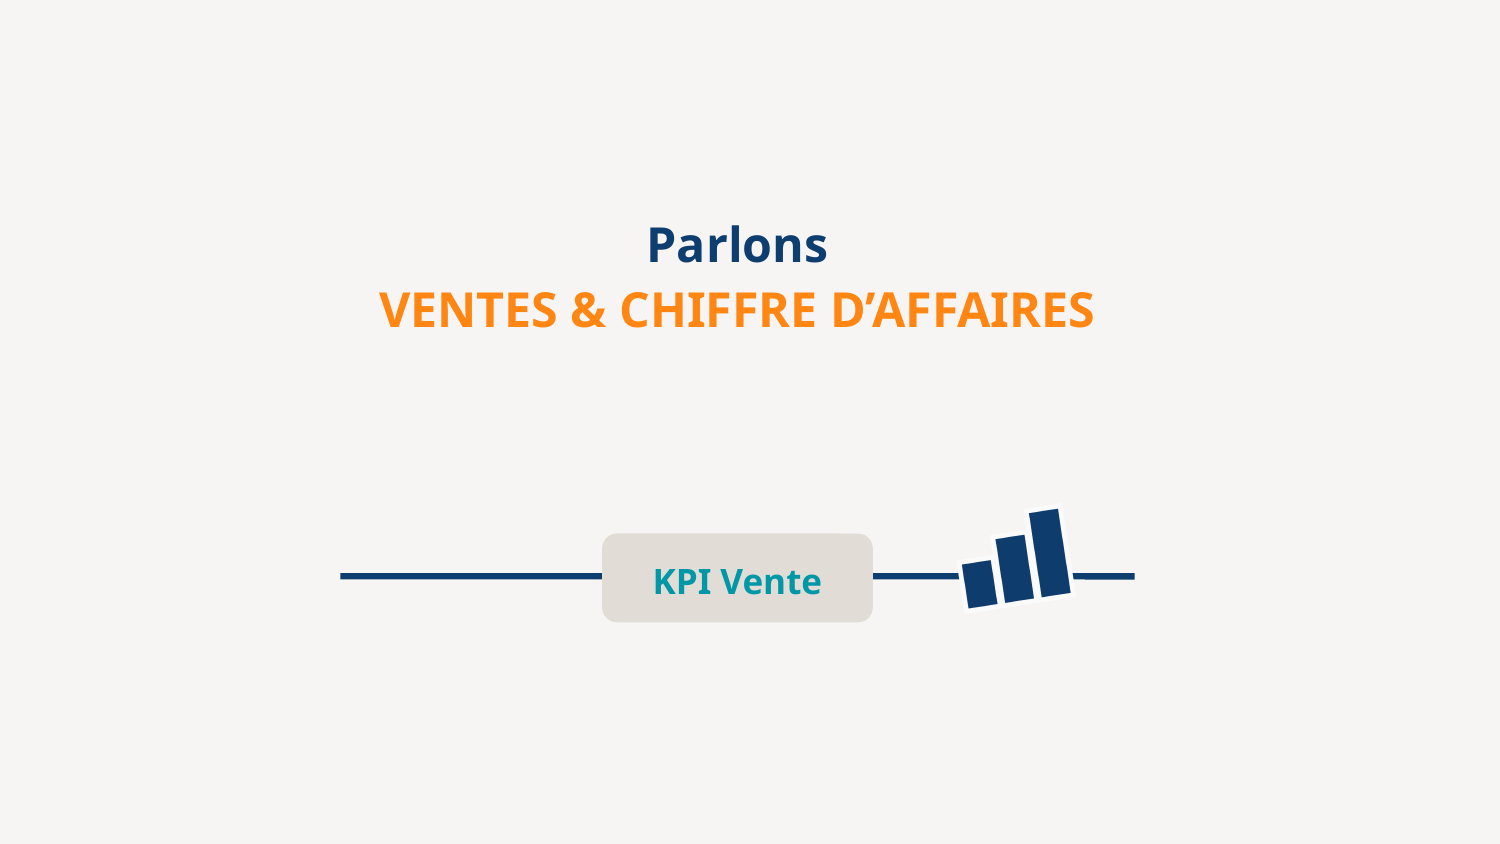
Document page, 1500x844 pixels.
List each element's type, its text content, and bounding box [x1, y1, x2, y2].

title Parlons VENTES & CHIFFRE D’AFFAIRES [355, 195, 1120, 376]
picture [950, 503, 1076, 614]
text_box [602, 611, 873, 623]
text_box KPI Vente [474, 541, 963, 611]
text_box [604, 533, 871, 541]
